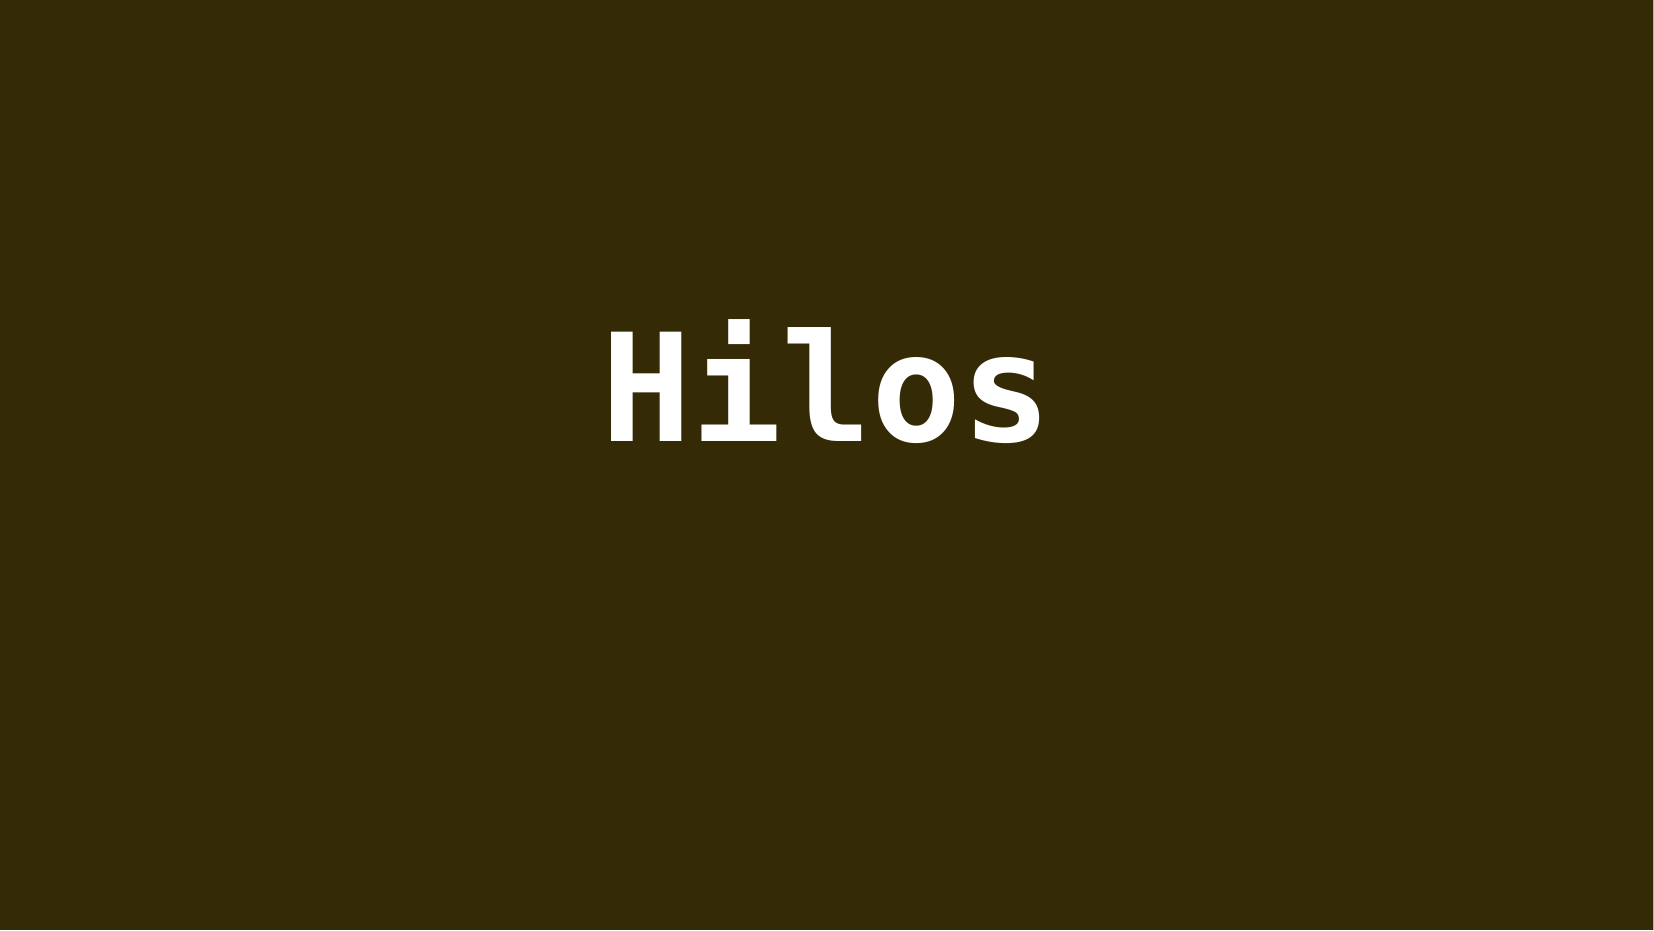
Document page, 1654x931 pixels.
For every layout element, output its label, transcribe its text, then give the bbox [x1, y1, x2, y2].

subtitle Hilos [82, 60, 1571, 781]
